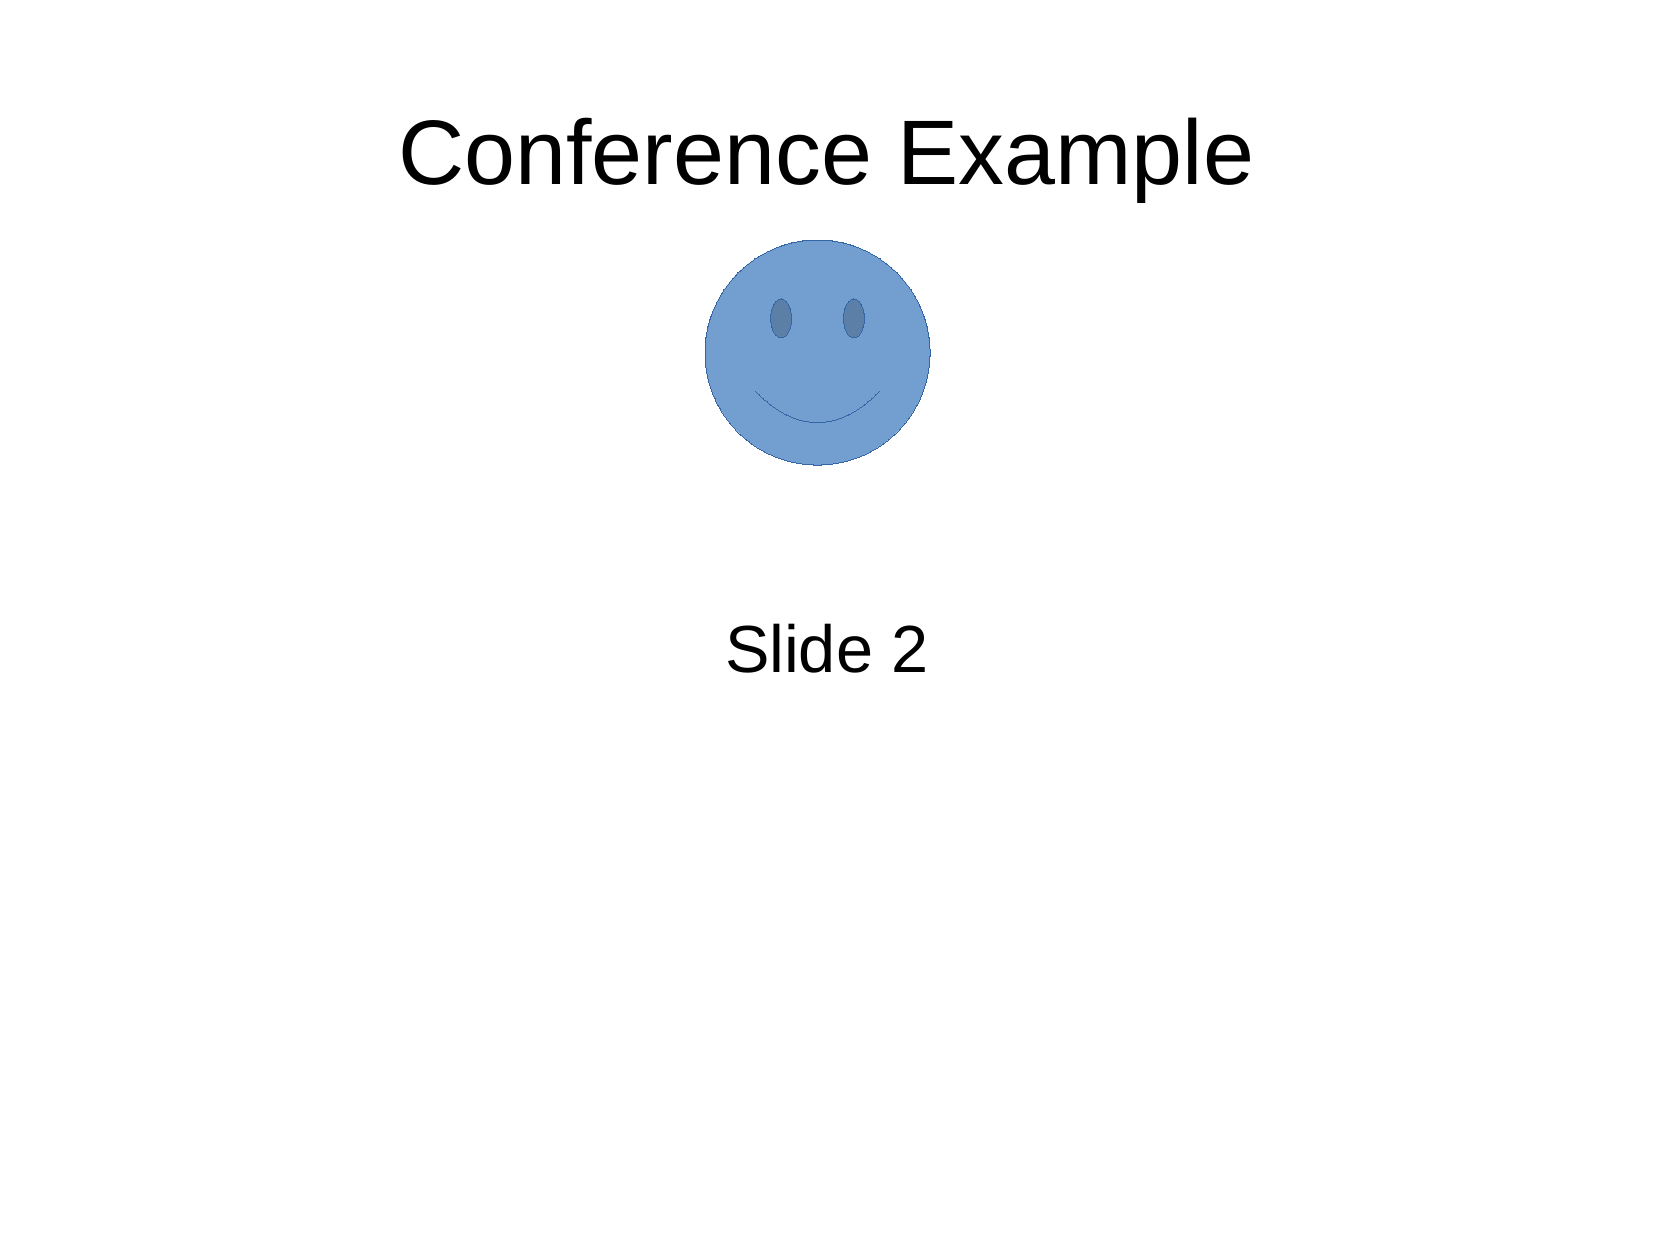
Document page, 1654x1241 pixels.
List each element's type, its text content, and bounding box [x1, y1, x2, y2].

text_box [705, 240, 931, 466]
title Conference Example [82, 49, 1571, 257]
subtitle Slide 2 [82, 290, 1571, 1010]
